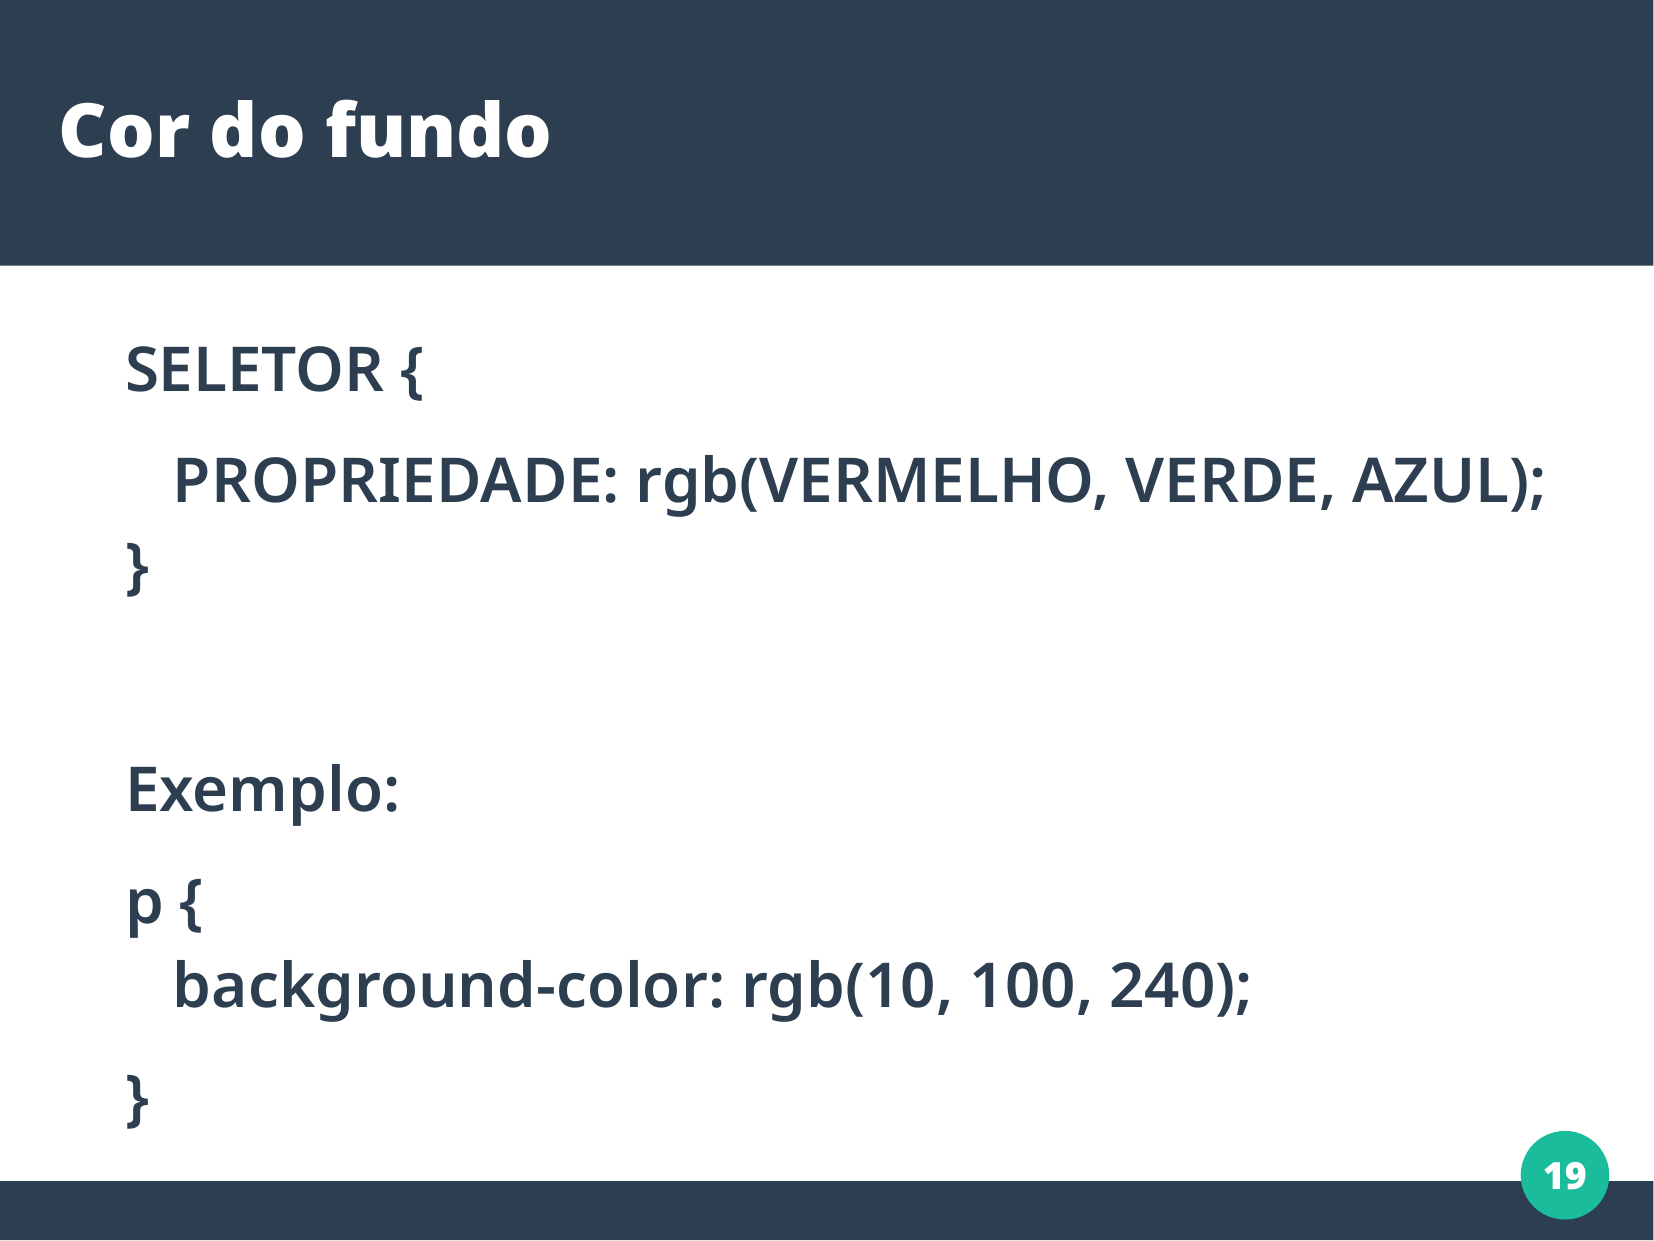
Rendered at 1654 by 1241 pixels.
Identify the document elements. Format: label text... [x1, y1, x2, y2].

list SELETOR { PROPRIEDADE: rgb(VERMELHO, VERDE, AZUL); } Exemplo: p { background-color: rgb(10, 100, 240); } [59, 324, 1595, 1152]
title Cor do fundo [59, 49, 1595, 207]
